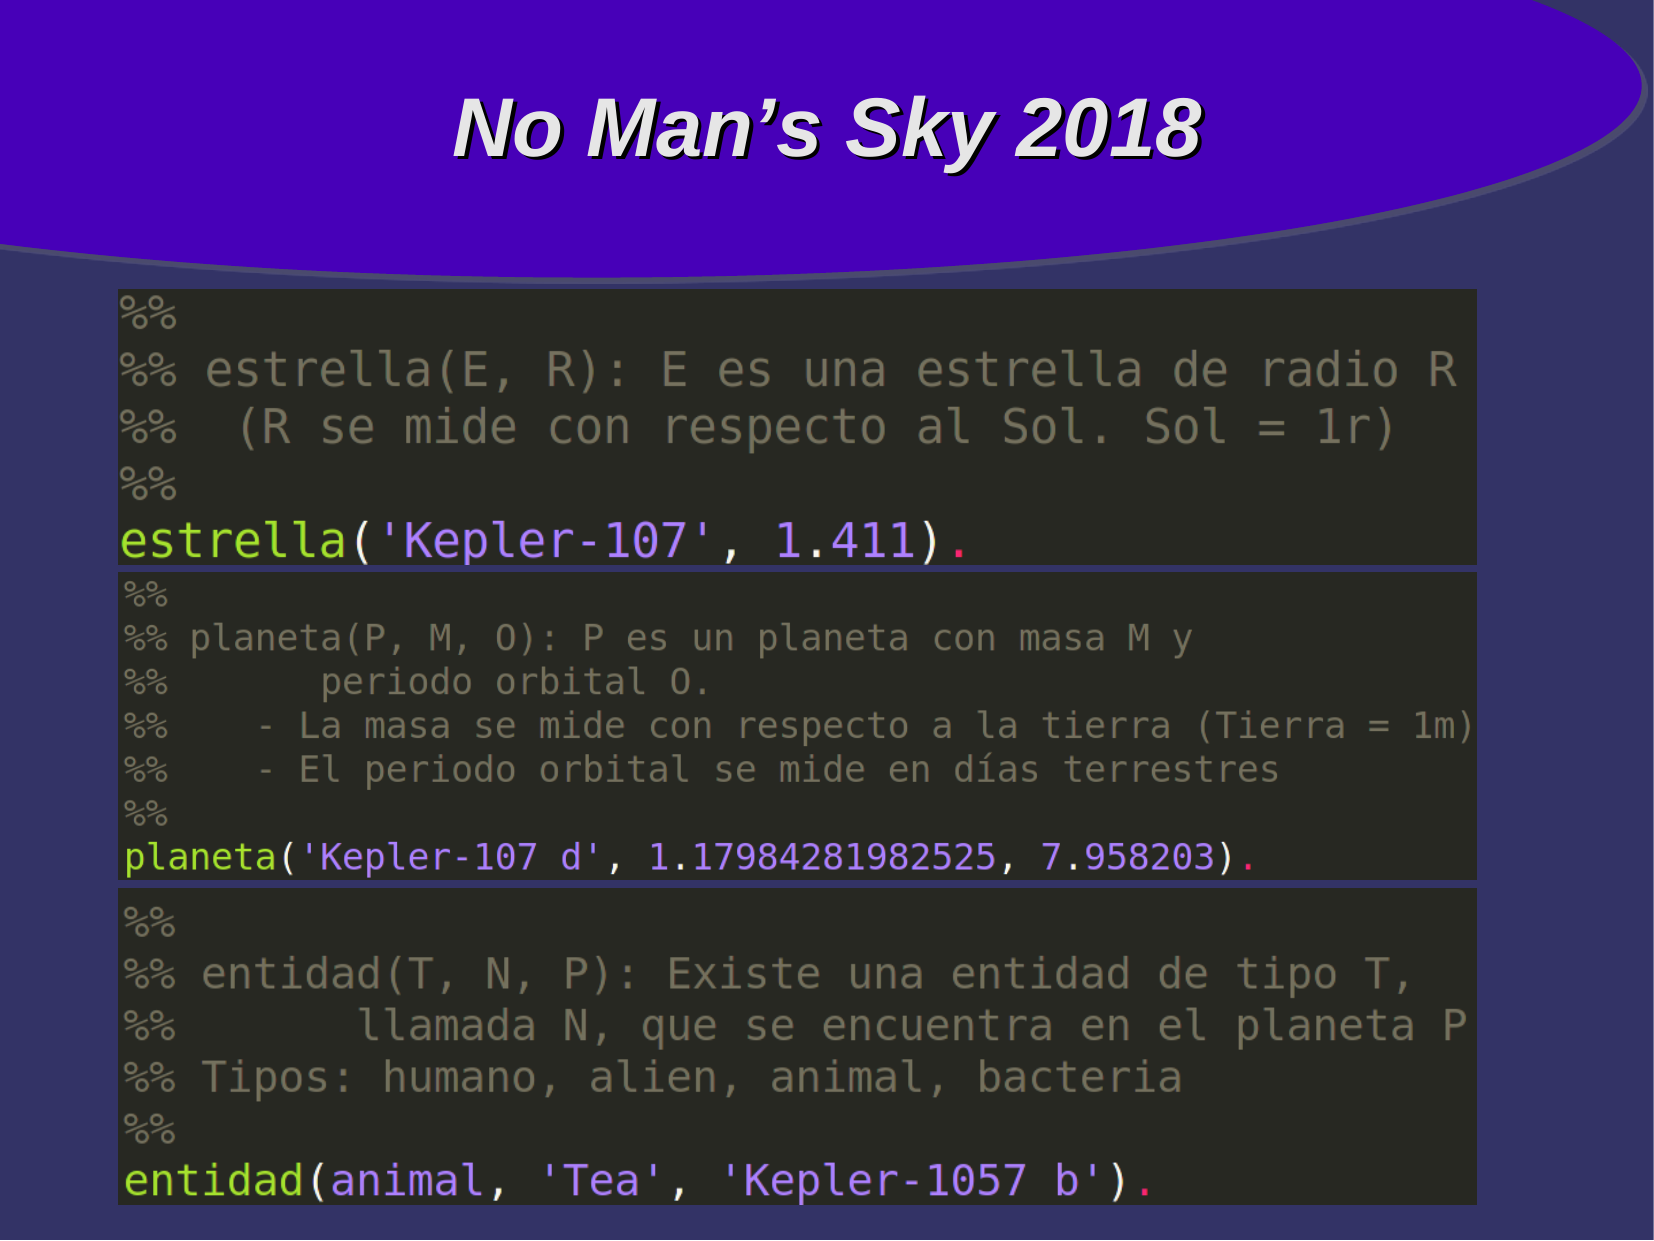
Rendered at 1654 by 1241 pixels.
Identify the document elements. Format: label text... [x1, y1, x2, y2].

picture [118, 289, 1477, 565]
picture [118, 572, 1477, 880]
picture [118, 888, 1477, 1205]
title No Man’s Sky 2018 [121, 72, 1534, 174]
